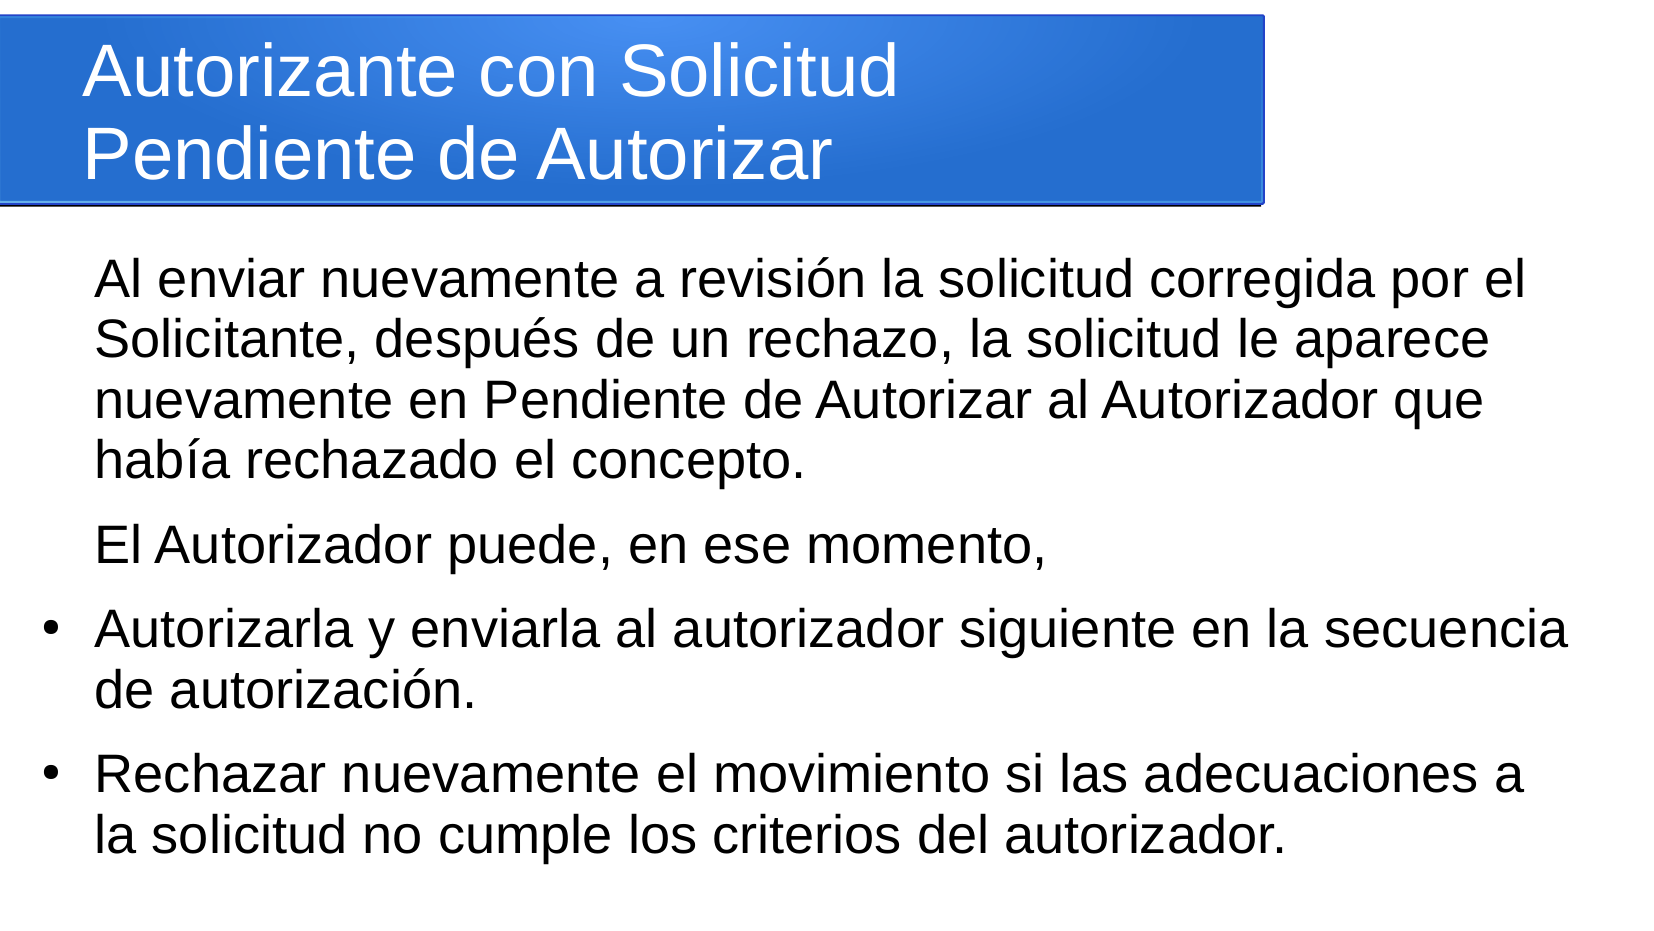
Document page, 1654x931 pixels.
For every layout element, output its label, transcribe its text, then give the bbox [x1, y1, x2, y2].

title Autorizante con Solicitud Pendiente de Autorizar [82, 29, 1235, 196]
list Al enviar nuevamente a revisión la solicitud corregida por el Solicitante, después de un rechazo, la solicitud le aparece nuevamente en Pendiente de Autorizar al Autorizador que había rechazado el concepto. El Autorizador puede, en ese momento, Autorizarla y enviarla al autorizador siguiente en la secuencia de autorización. Rechazar nuevamente el movimiento si las adecuaciones a la solicitud no cumple los criterios del autorizador. [23, 248, 1571, 922]
